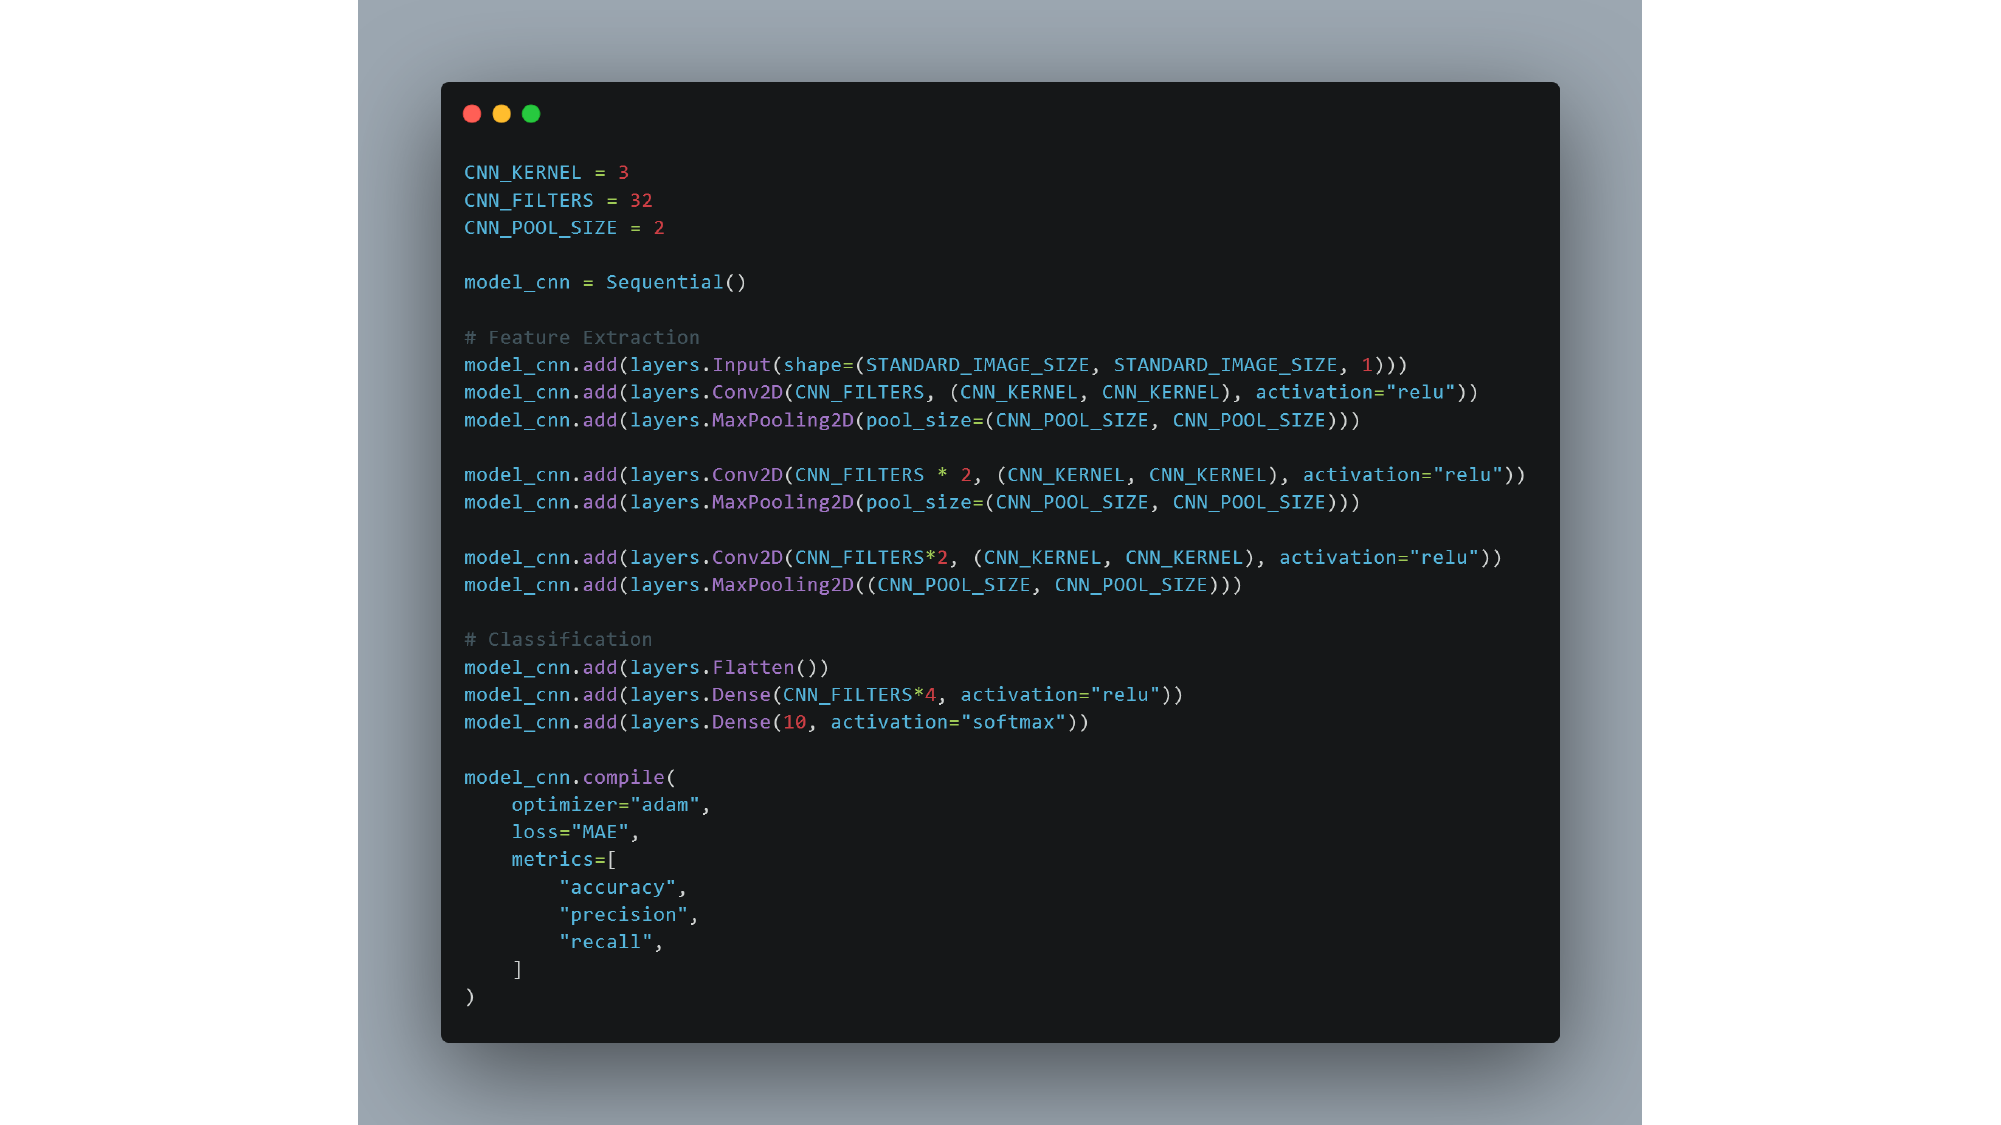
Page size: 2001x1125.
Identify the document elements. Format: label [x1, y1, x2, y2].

picture [358, 0, 1642, 1125]
